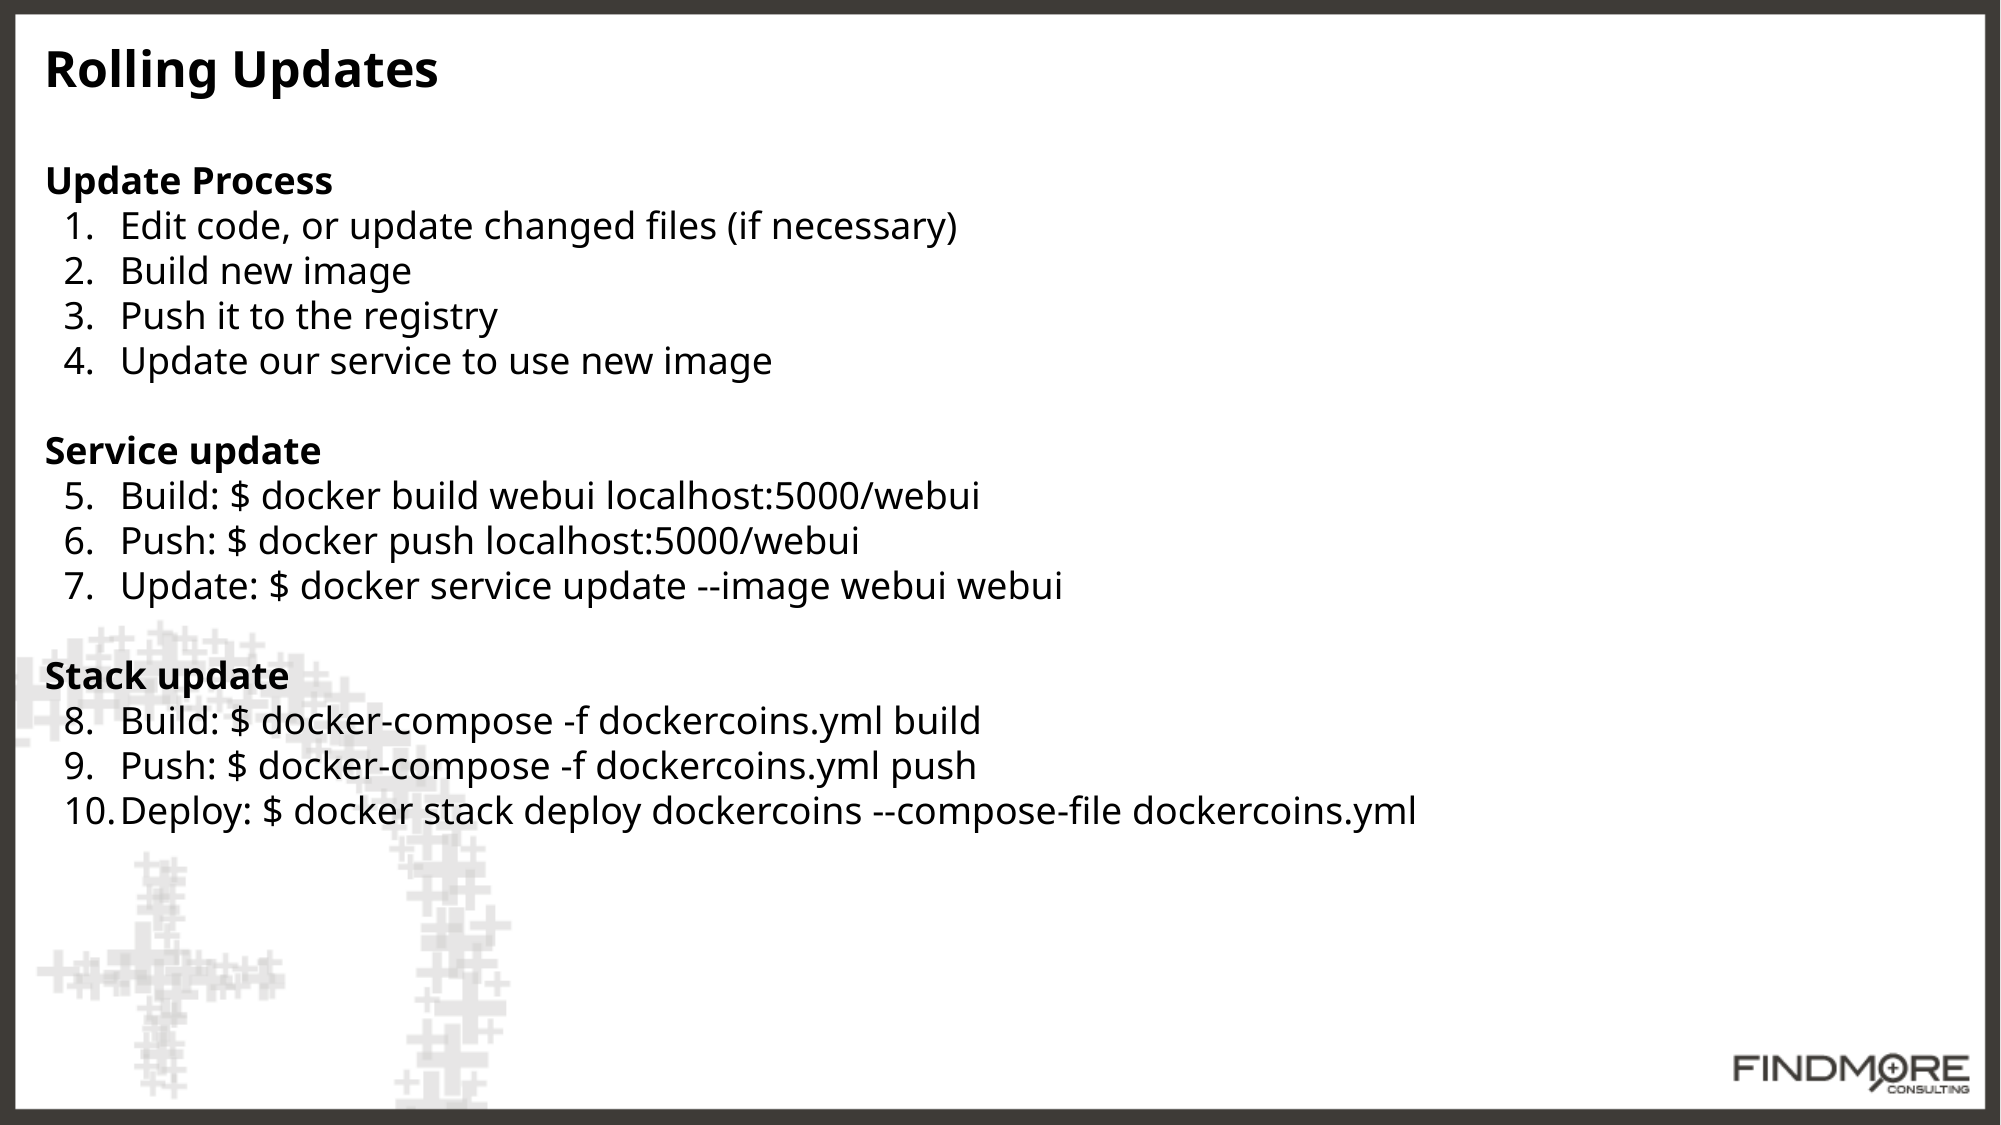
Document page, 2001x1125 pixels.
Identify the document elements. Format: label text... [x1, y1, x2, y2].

picture [0, 0, 2001, 1125]
text_box Rolling Updates Update Process Edit code, or update changed files (if necessary) Build new image Push it to the registry Update our service to use new image Service update Build: $ docker build webui localhost:5000/webui Push: $ docker push localhost:5000/webui Update: $ docker service update --image webui webui Stack update Build: $ docker-compose -f dockercoins.yml build Push: $ docker-compose -f dockercoins.yml push Deploy: $ docker stack deploy dockercoins --compose-file dockercoins.yml [29, 29, 1950, 1061]
